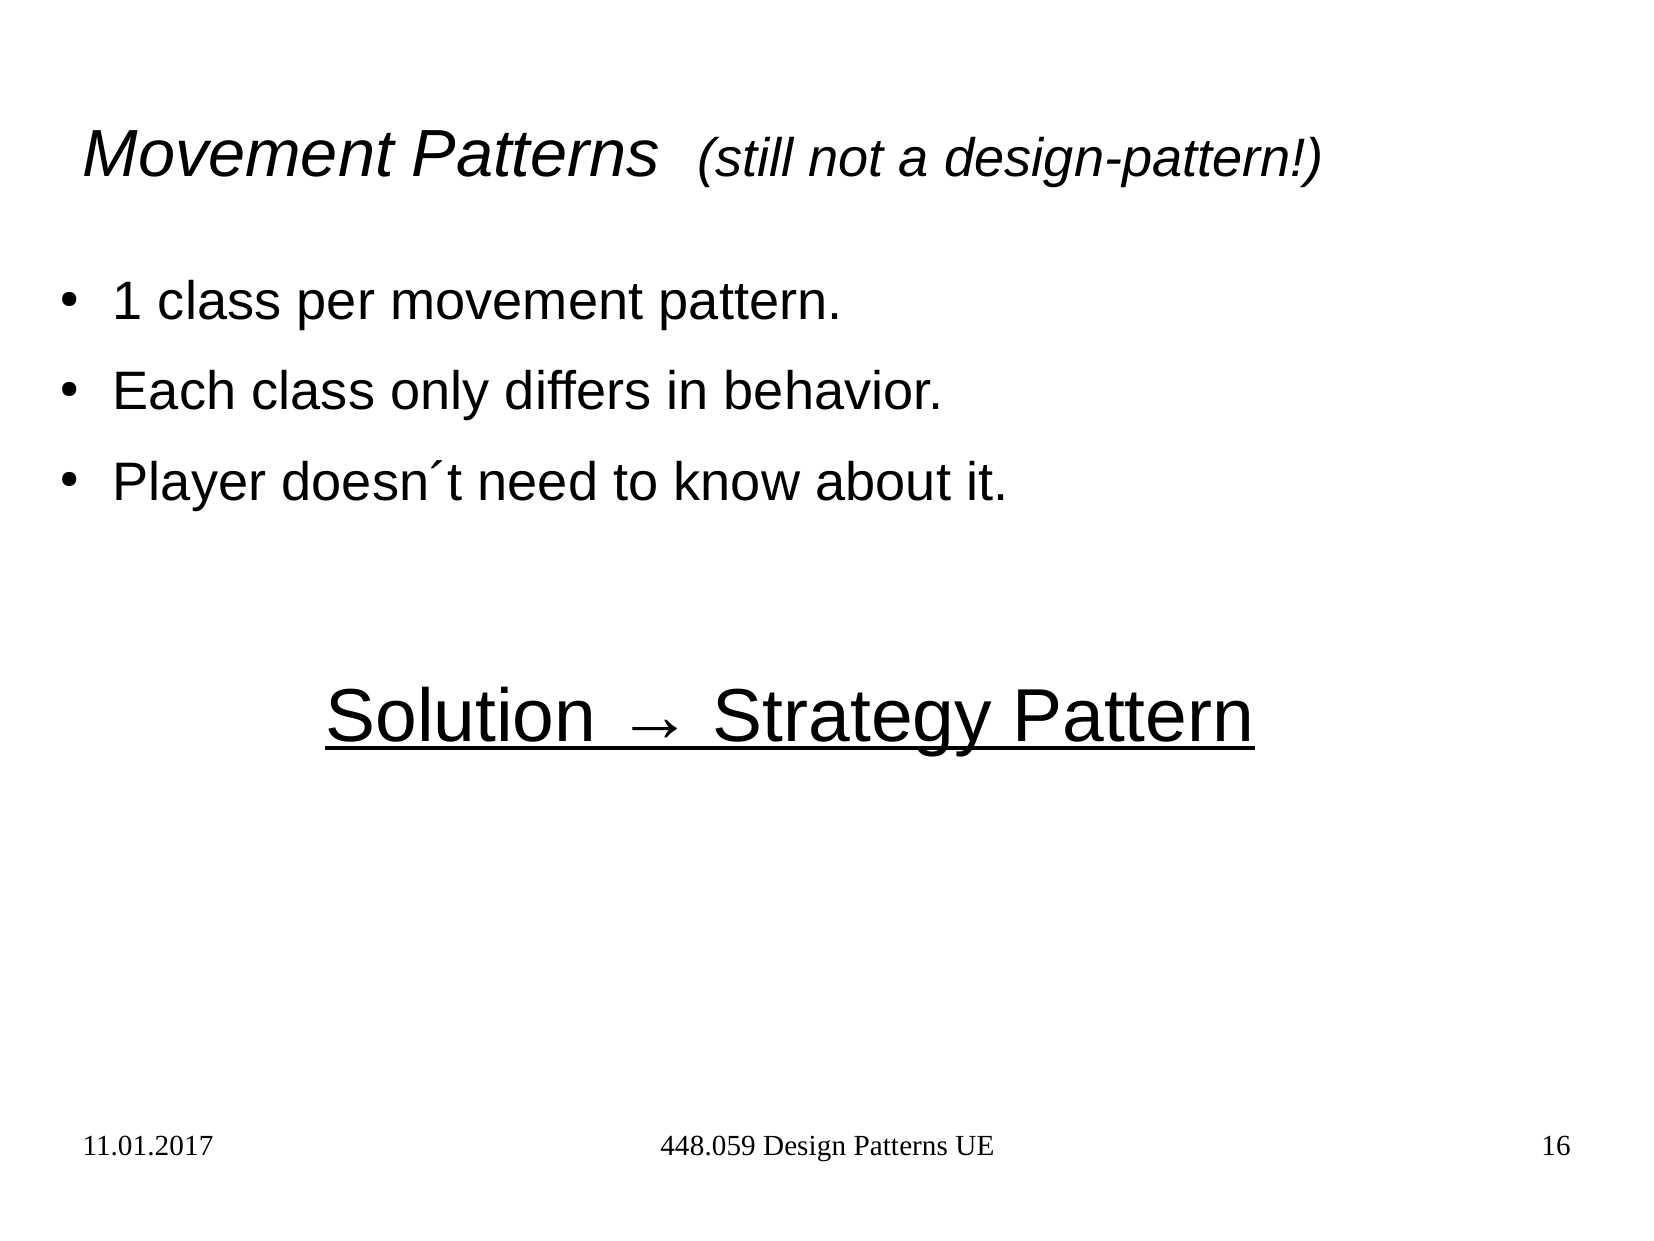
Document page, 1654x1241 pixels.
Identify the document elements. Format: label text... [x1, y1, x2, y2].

title Movement Patterns (still not a design-pattern!) [82, 49, 1571, 257]
list 1 class per movement pattern. Each class only differs in behavior. Player doesn´t need to know about it. Solution → Strategy Pattern [41, 270, 1531, 991]
